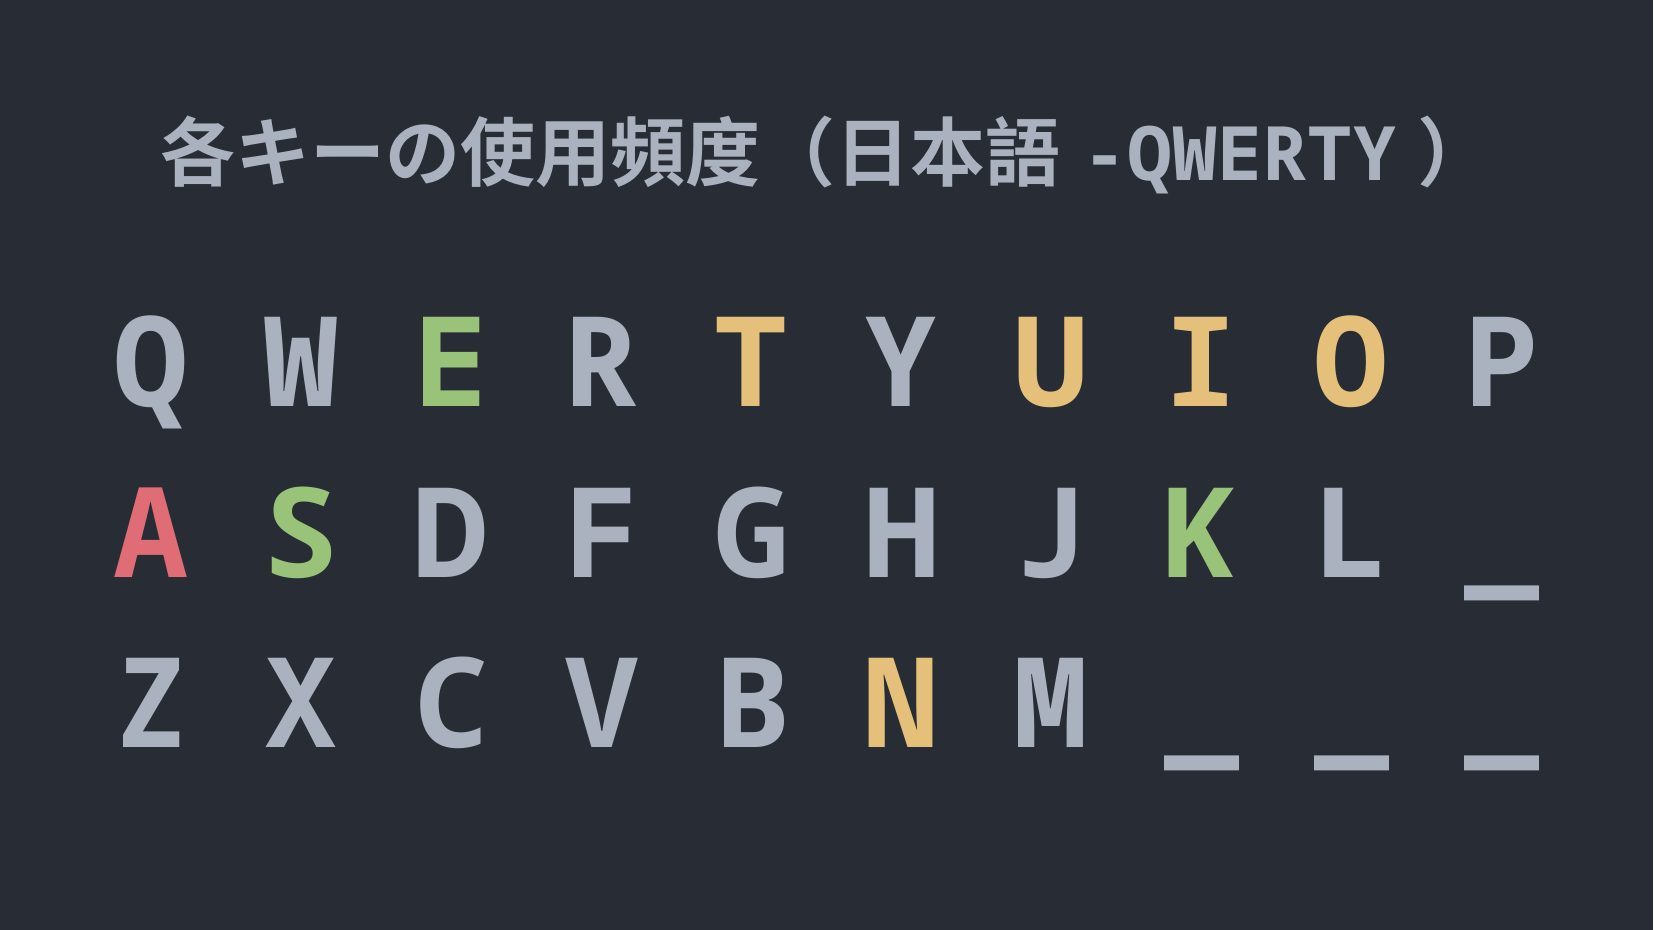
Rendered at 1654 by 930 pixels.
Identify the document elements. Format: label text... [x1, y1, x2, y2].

title 各キーの使用頻度（日本語-QWERTY） [82, 69, 1571, 226]
subtitle Q W E R T Y U I O P A S D F G H J K L _ Z X C V B N M _ _ _ [82, 226, 1571, 833]
